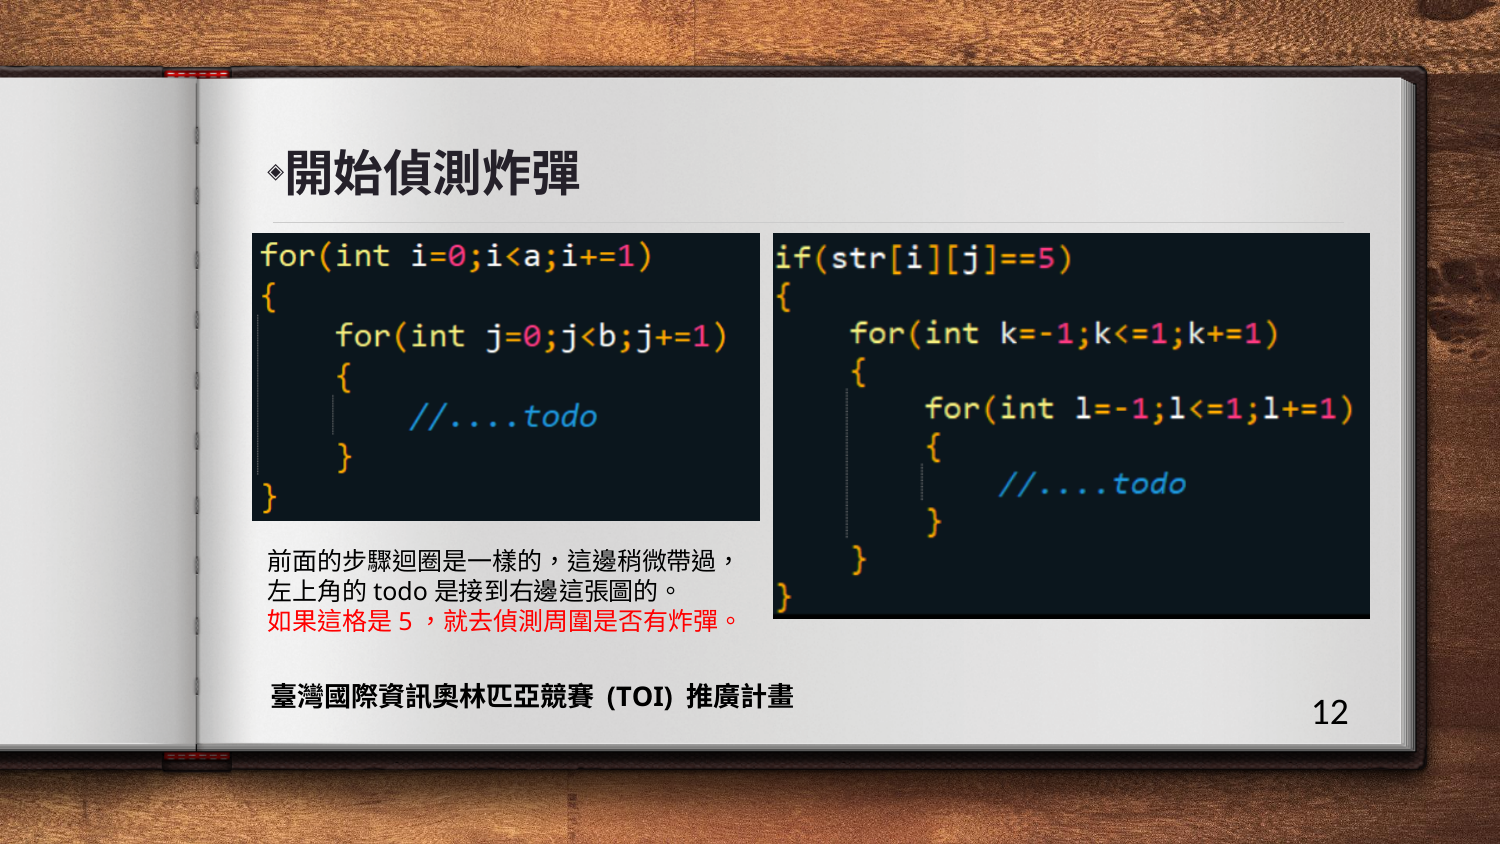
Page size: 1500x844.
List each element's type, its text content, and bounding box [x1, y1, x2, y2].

picture [252, 233, 760, 521]
list 開始偵測炸彈 [252, 126, 1183, 216]
picture [773, 233, 1370, 619]
text_box [1295, 672, 1386, 737]
text_box 前面的步驟迴圈是一樣的，這邊稍微帶過，左上角的todo是接到右邊這張圖的。 如果這格是5，就去偵測周圍是否有炸彈。 [252, 537, 760, 675]
